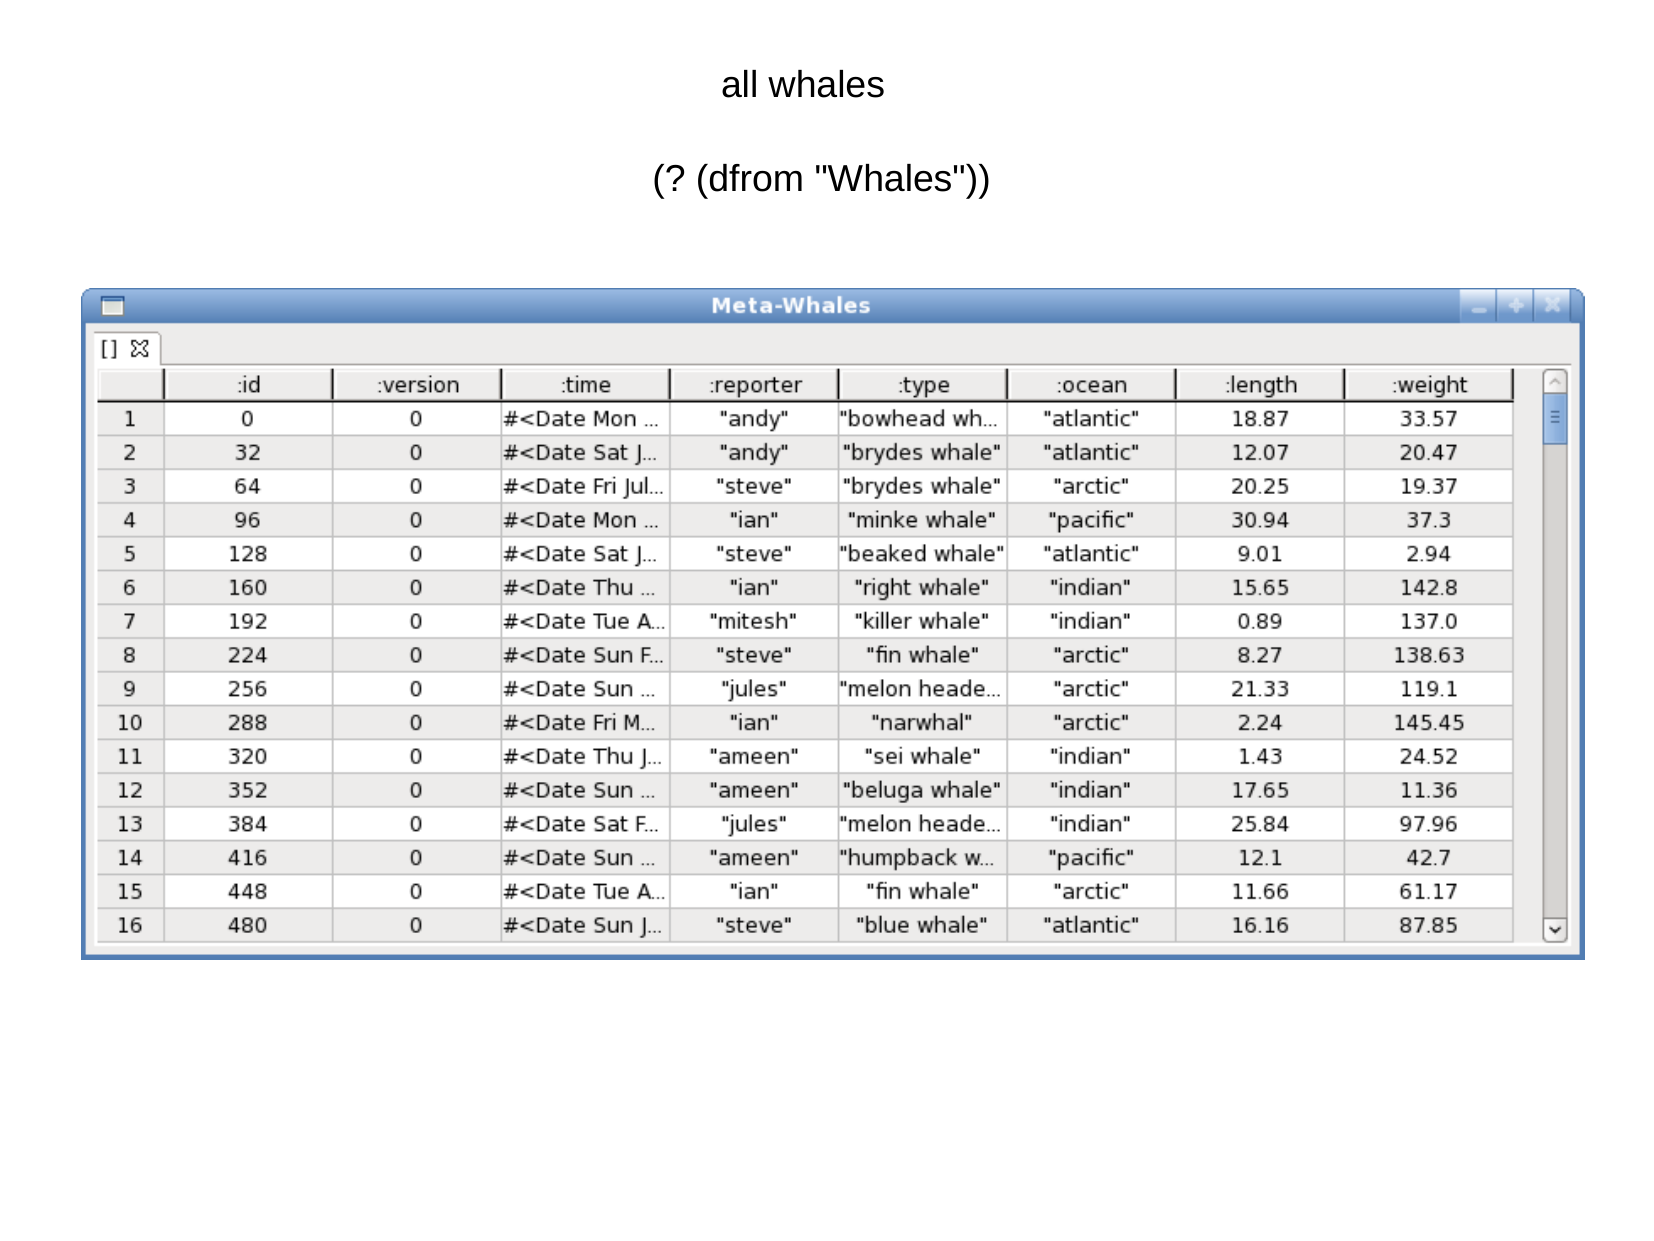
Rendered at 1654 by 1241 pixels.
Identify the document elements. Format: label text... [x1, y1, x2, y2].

text_box (? (dfrom "Whales")) [637, 150, 1011, 207]
text_box all whales [706, 55, 901, 113]
picture [81, 288, 1585, 960]
